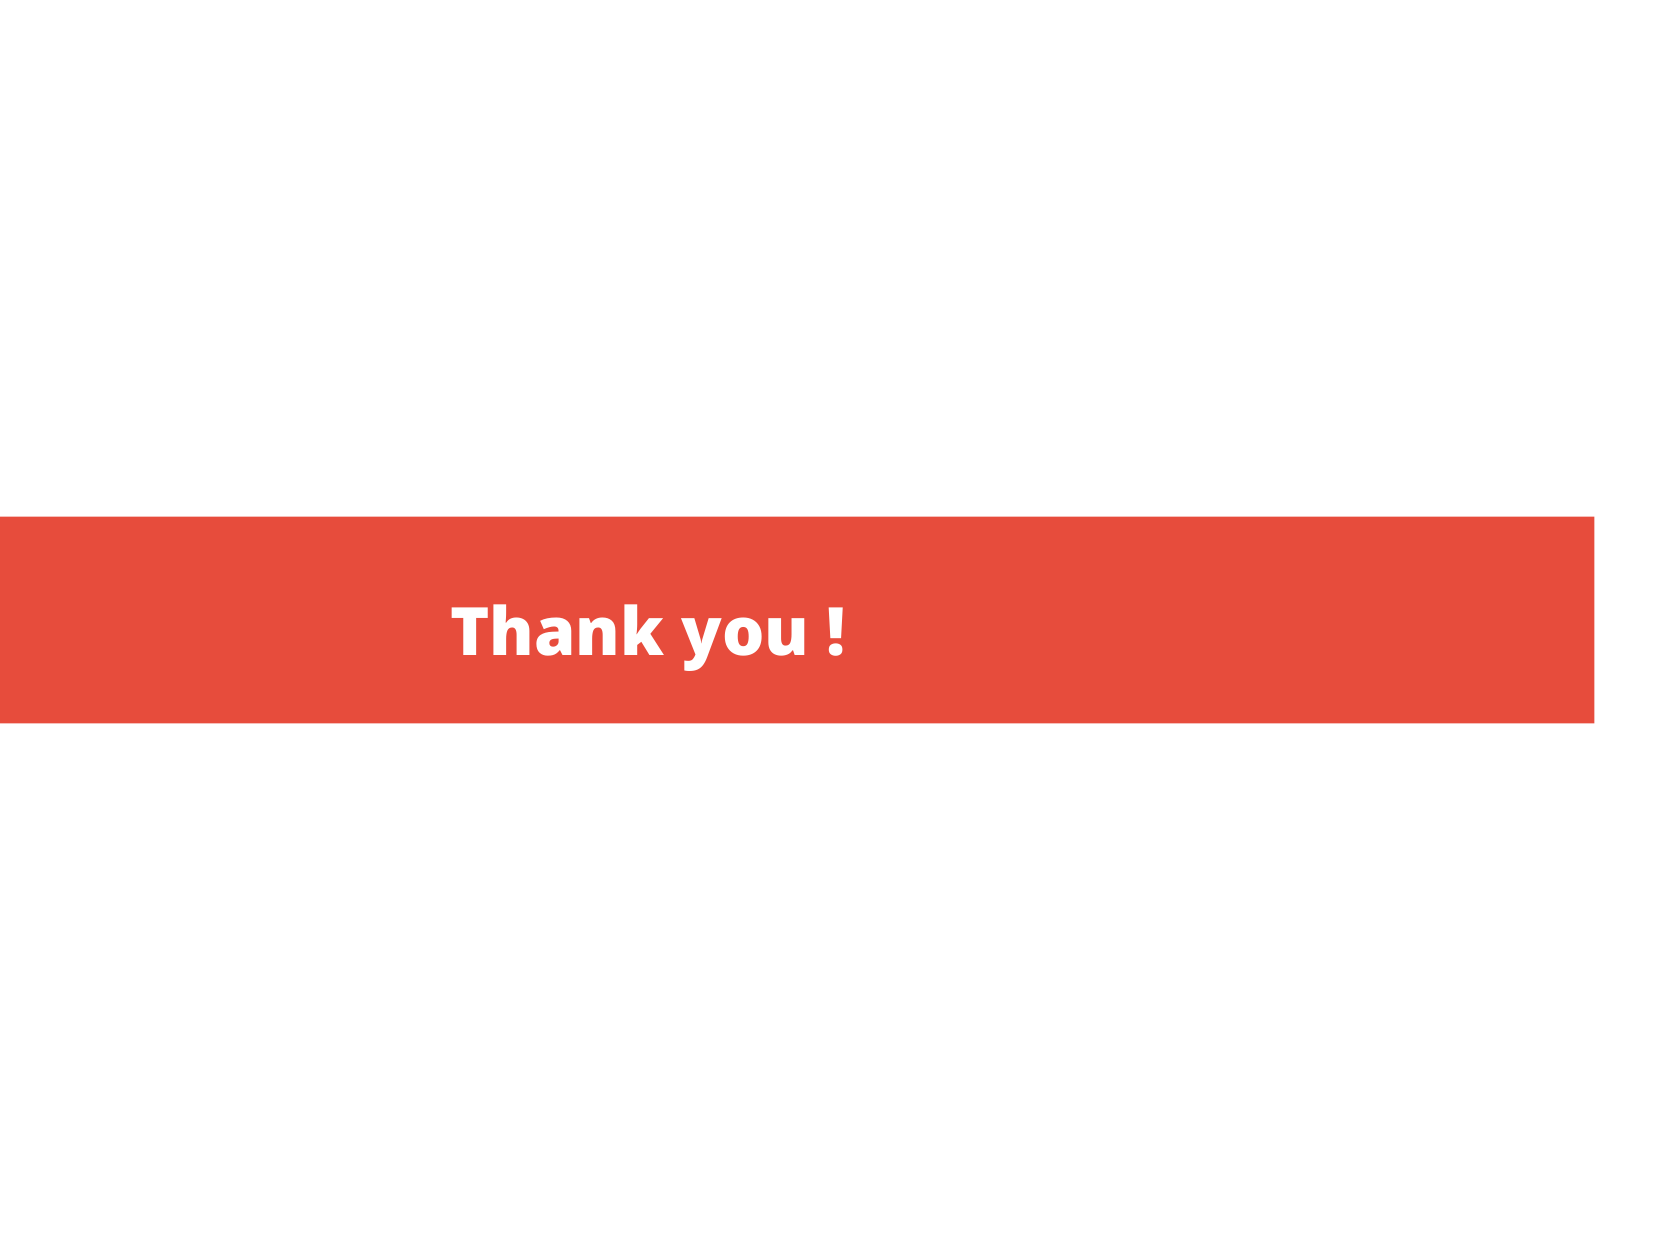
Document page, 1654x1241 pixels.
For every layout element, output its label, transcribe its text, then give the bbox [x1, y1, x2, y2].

title Thank you ! [450, 572, 1336, 676]
